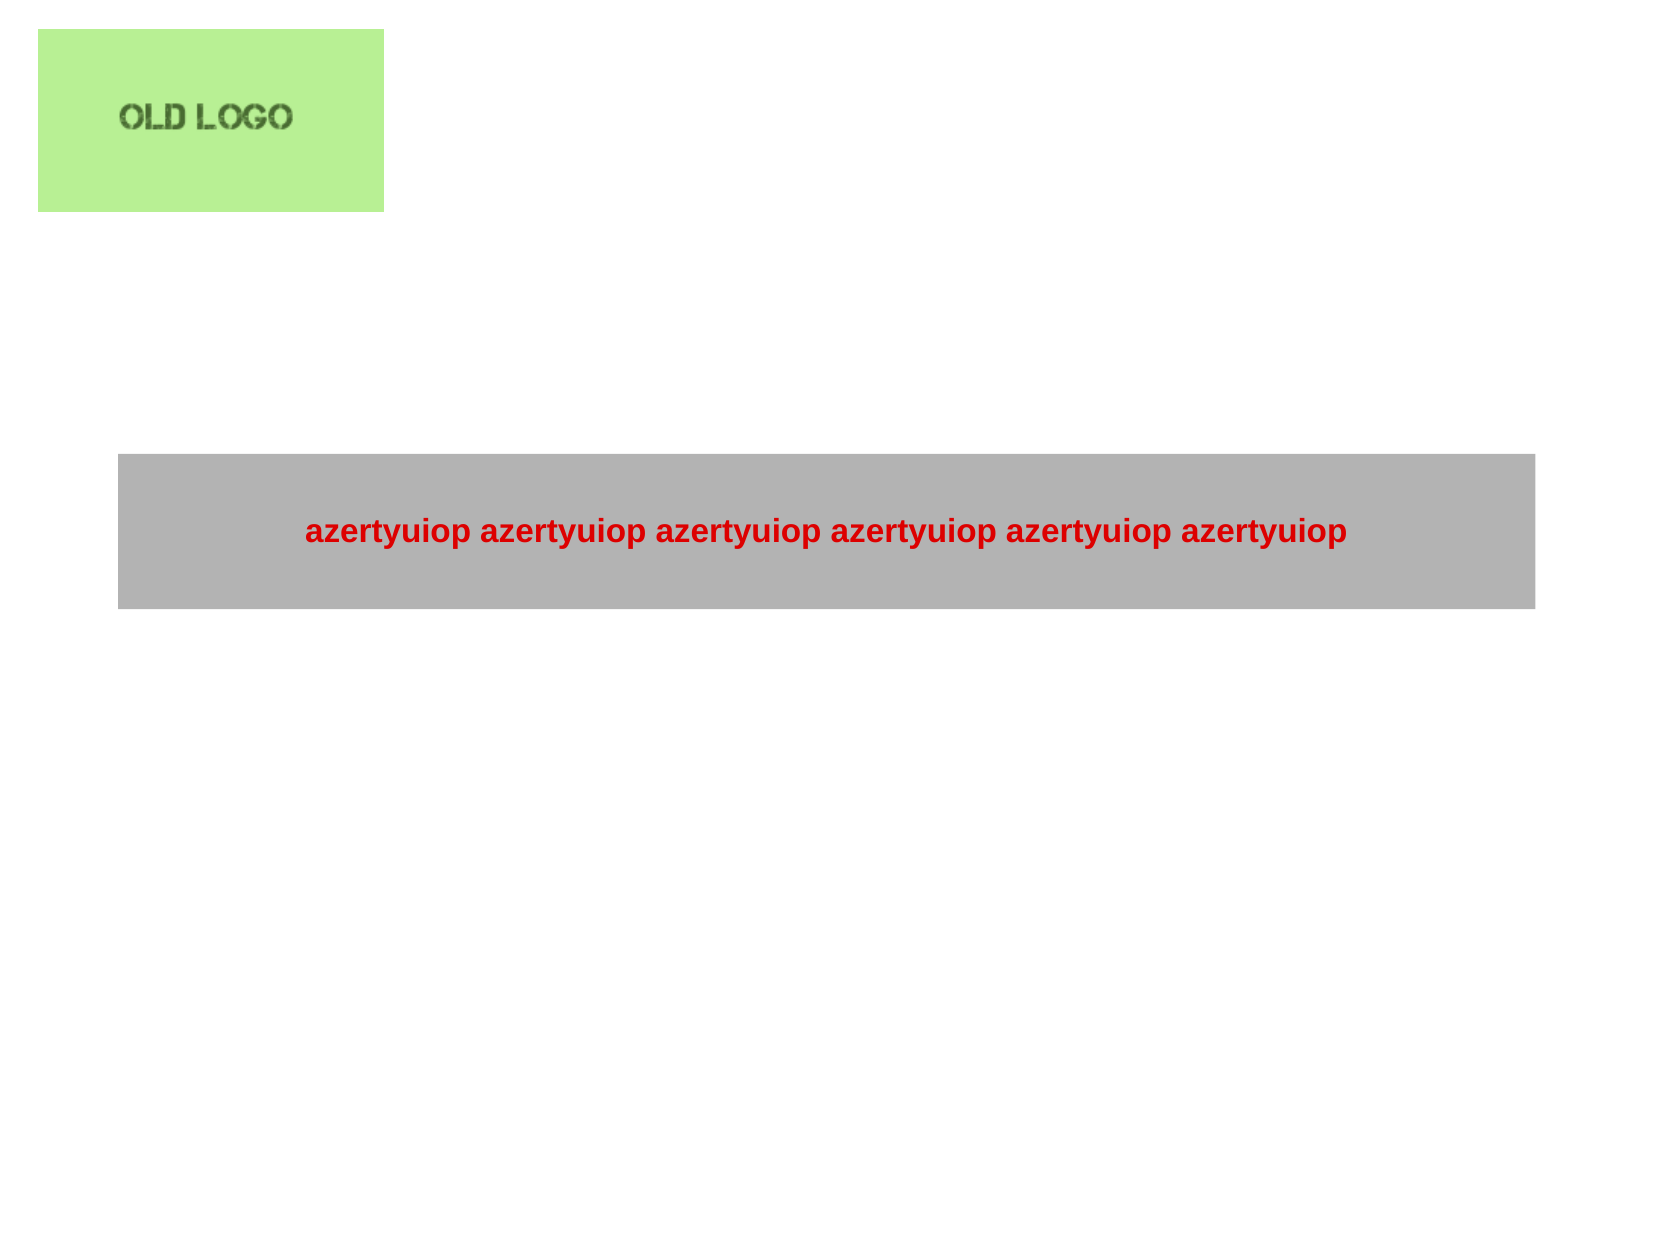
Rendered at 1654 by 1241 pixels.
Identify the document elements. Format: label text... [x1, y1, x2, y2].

text_box azertyuiop azertyuiop azertyuiop azertyuiop azertyuiop azertyuiop [118, 453, 1536, 610]
picture [38, 29, 384, 212]
